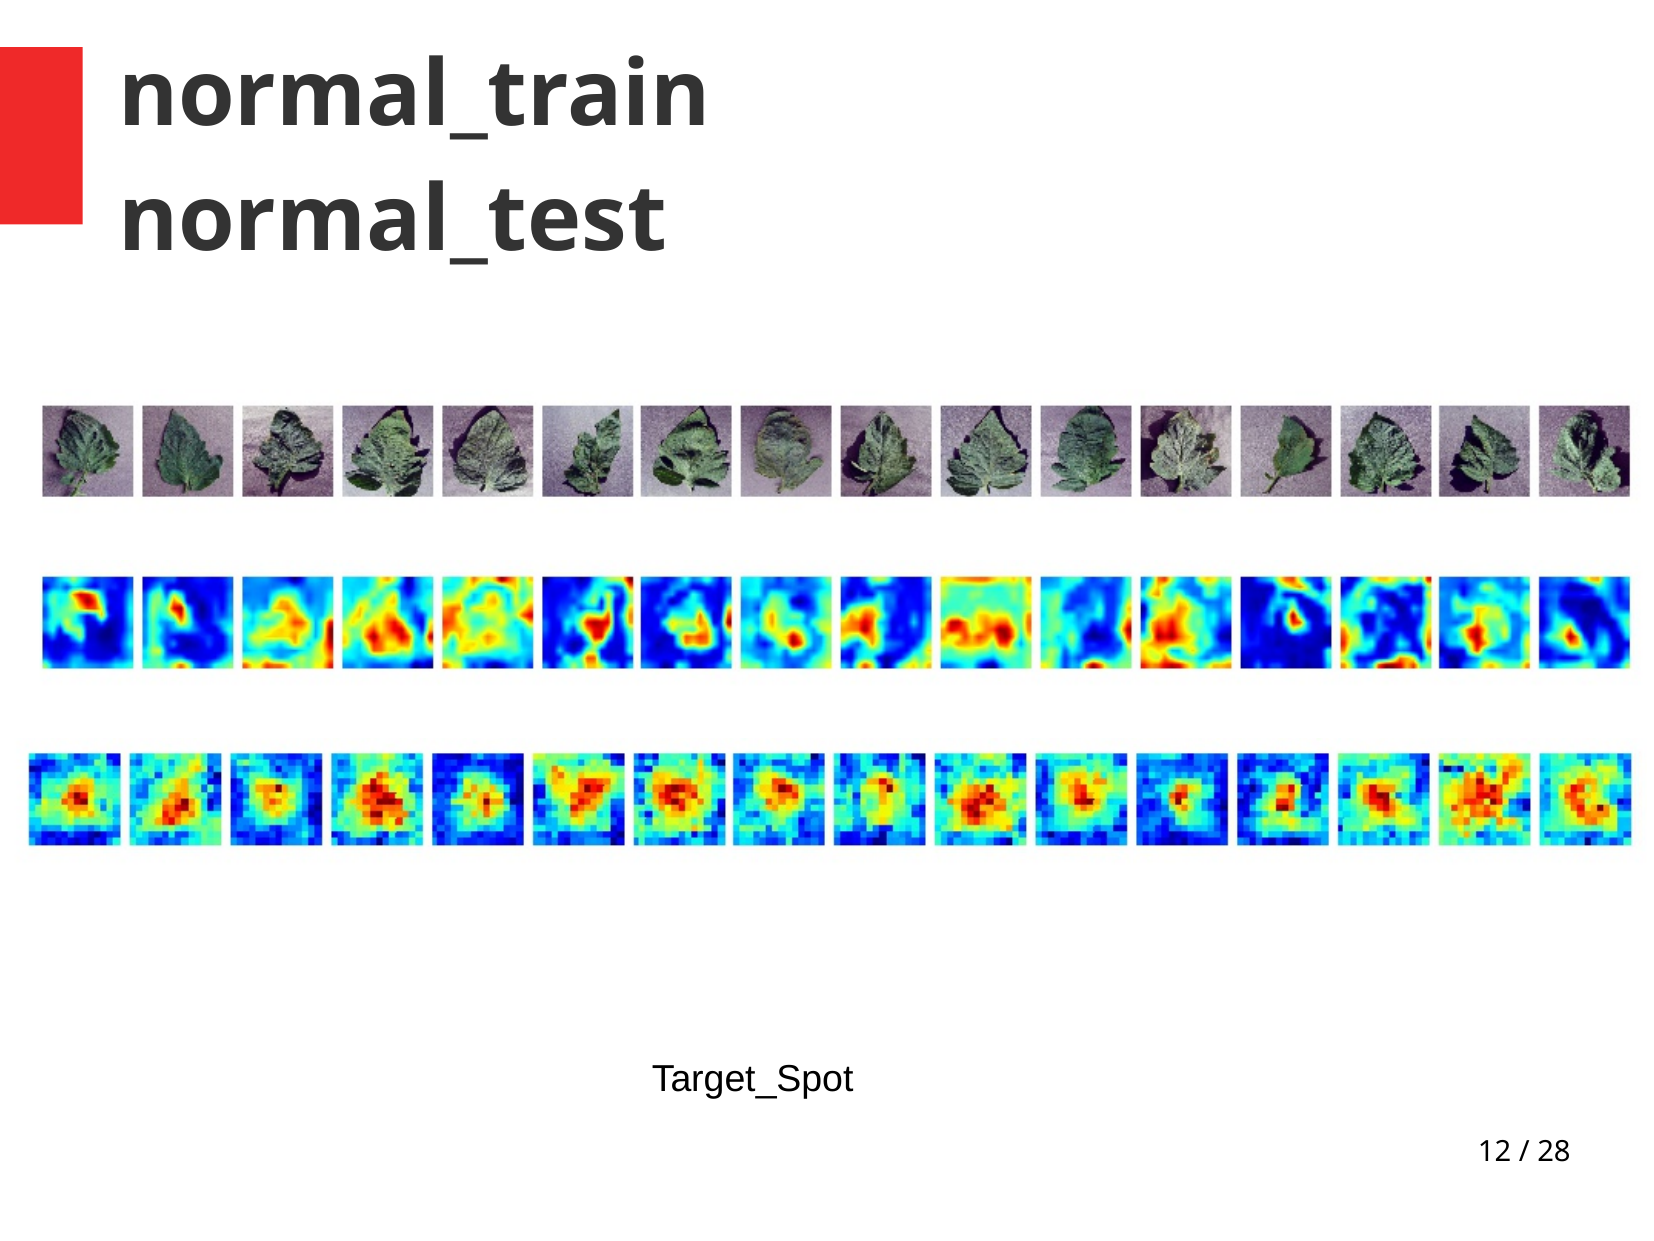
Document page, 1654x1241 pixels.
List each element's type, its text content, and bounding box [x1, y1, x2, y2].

title normal_train normal_test [118, 45, 1571, 260]
text_box Target_Spot [637, 1050, 961, 1107]
picture [0, 389, 1647, 534]
picture [0, 560, 1647, 706]
picture [0, 738, 1647, 883]
